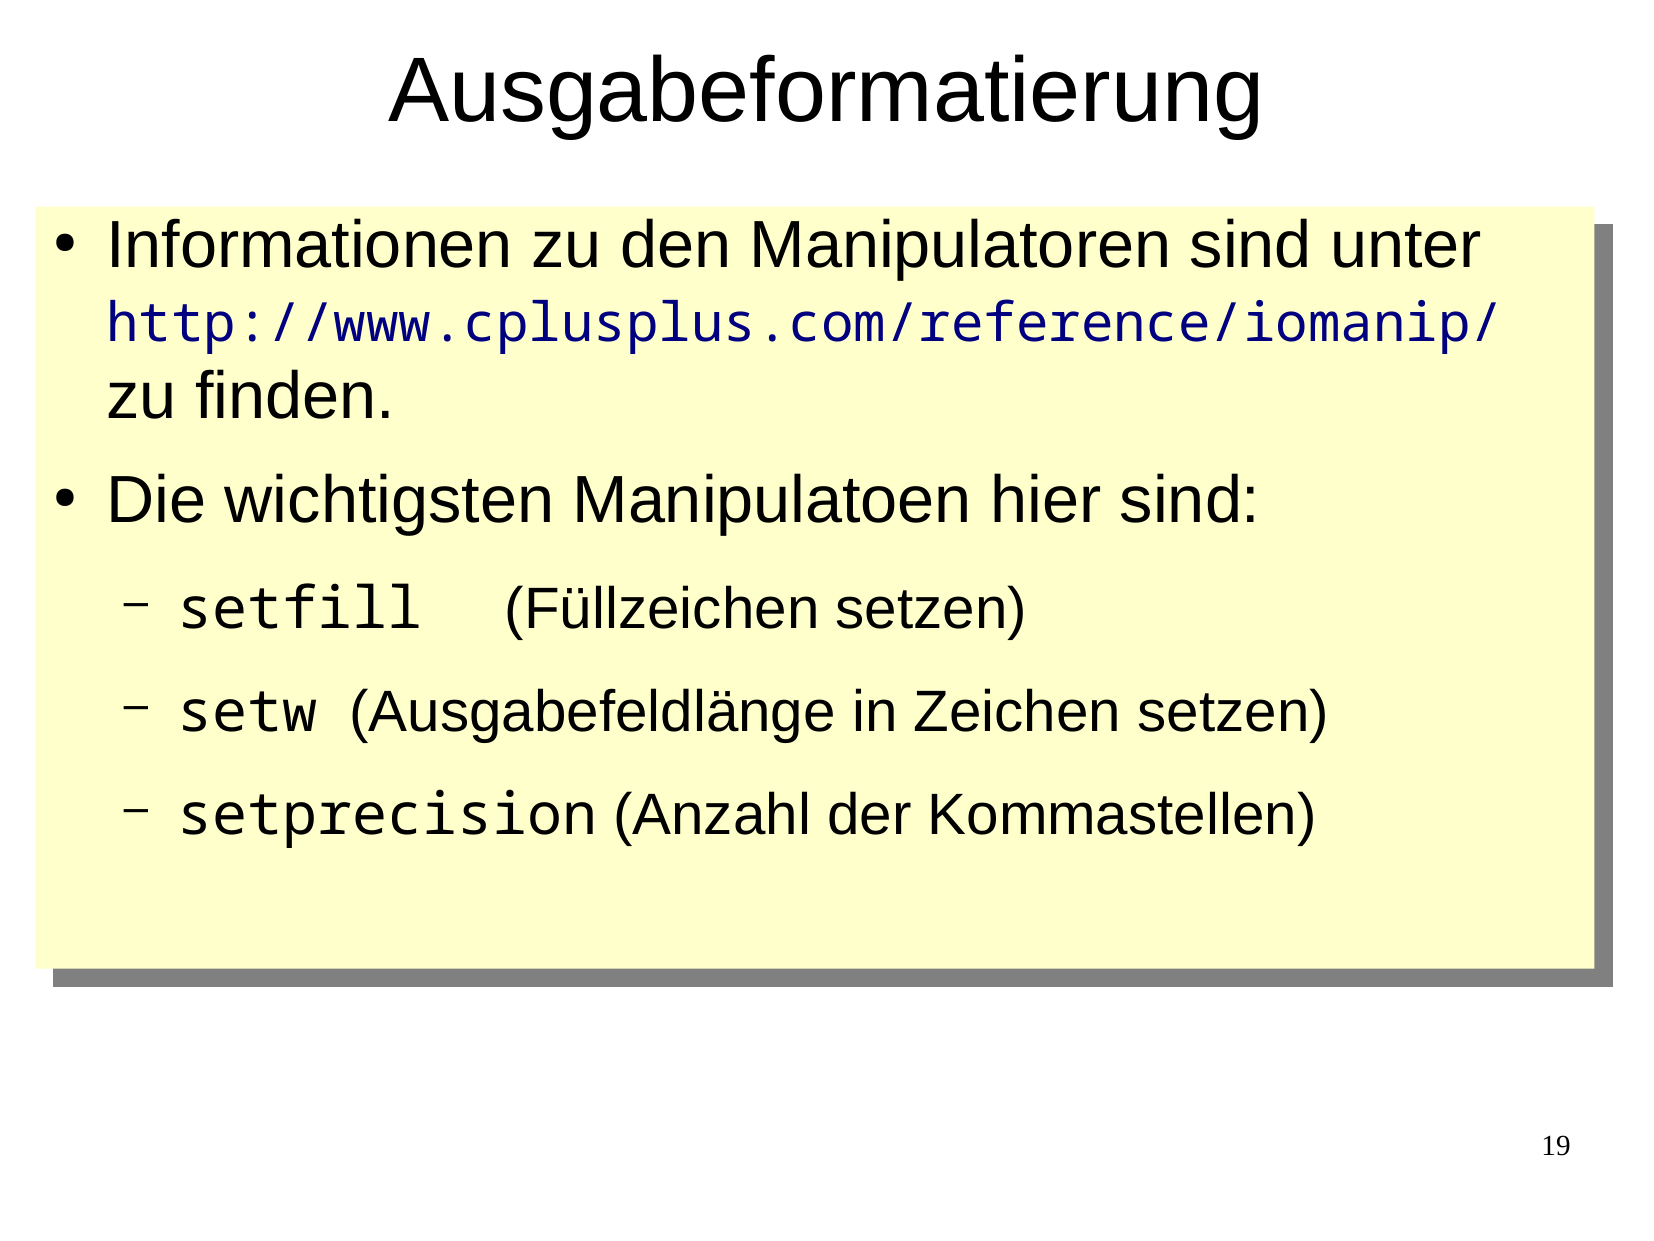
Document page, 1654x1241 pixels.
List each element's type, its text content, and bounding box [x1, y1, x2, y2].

title Ausgabeformatierung [82, 25, 1571, 154]
list Informationen zu den Manipulatoren sind unter http://www.cplusplus.com/reference/iomanip/ zu finden. Die wichtigsten Manipulatoen hier sind: setfill (Füllzeichen setzen) setw (Ausgabefeldlänge in Zeichen setzen) setprecision (Anzahl der Kommastellen) [35, 206, 1595, 969]
